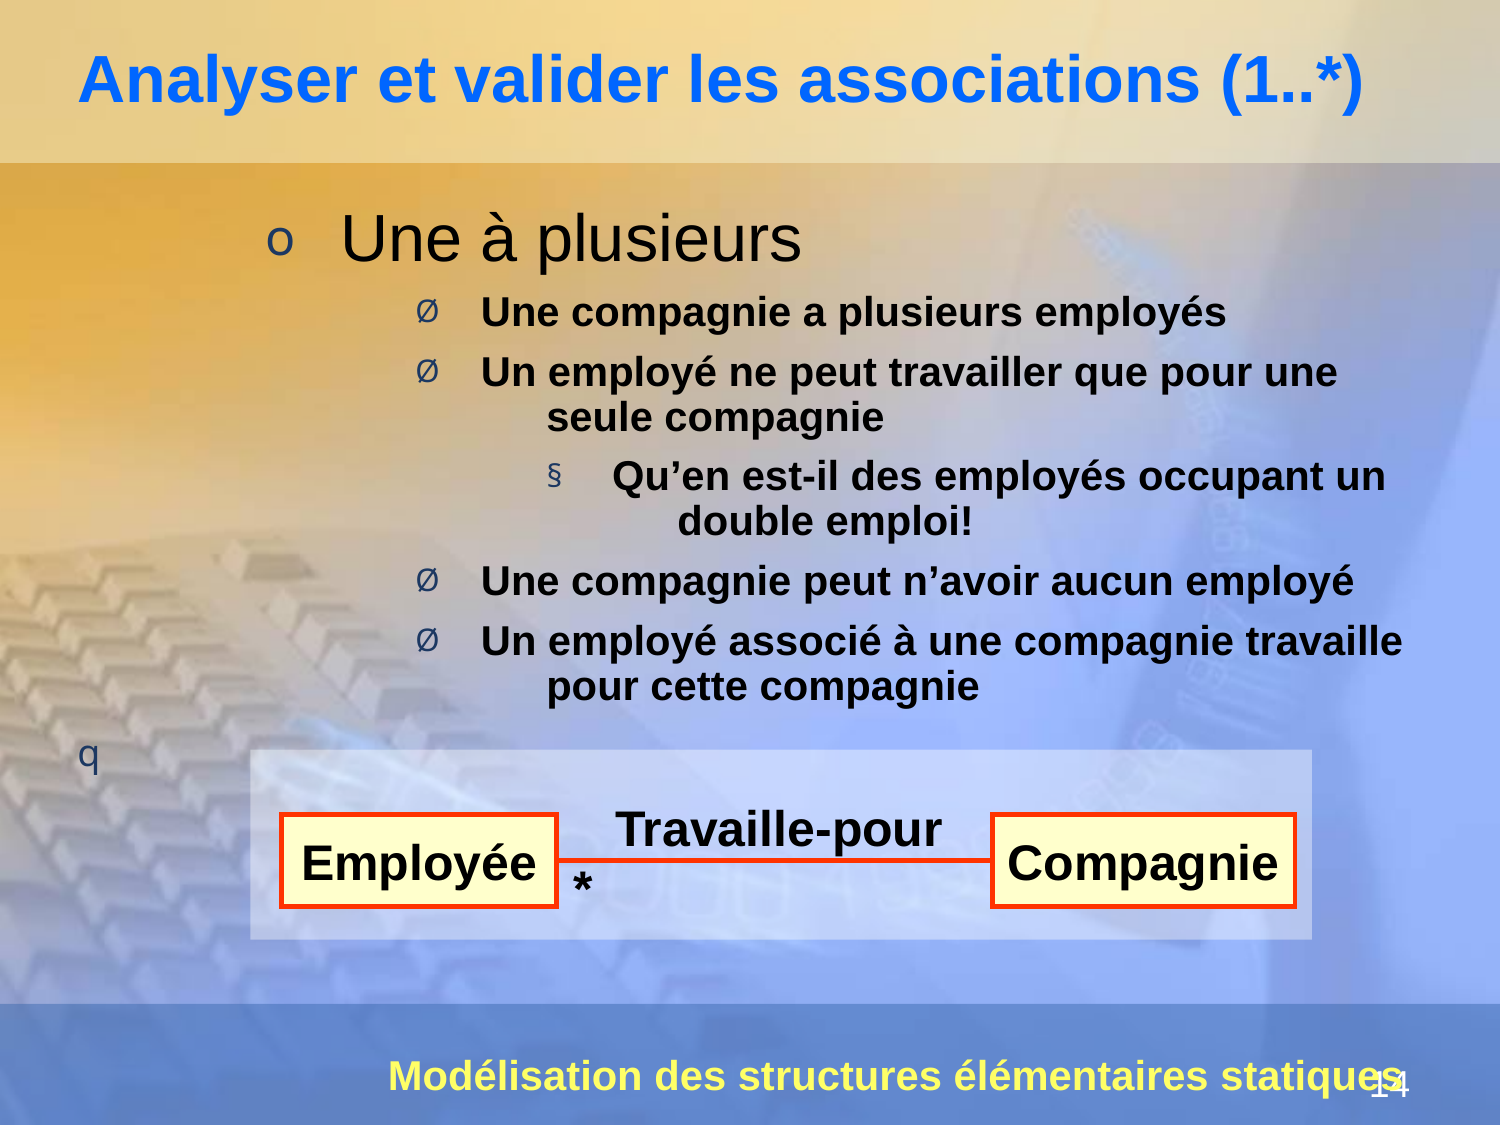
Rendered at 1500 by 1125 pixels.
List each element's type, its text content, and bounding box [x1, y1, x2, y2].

text_box * [558, 848, 616, 924]
text_box Travaille-pour [600, 789, 966, 865]
text_box [250, 792, 1312, 940]
text_box Compagnie [992, 814, 1295, 906]
list Une à plusieurs Une compagnie a plusieurs employés Un employé ne peut travailler que pour une seule compagnie Qu’en est-il des employés occupant un double emploi! Une compagnie peut n’avoir aucun employé Un employé associé à une compagnie travaille pour cette compagnie [62, 196, 1470, 792]
title Analyser et valider les associations (1..*) [62, 37, 1469, 125]
text_box Employée [281, 814, 557, 906]
text_box Modélisation des structures élémentaires statiques [388, 1049, 1404, 1099]
